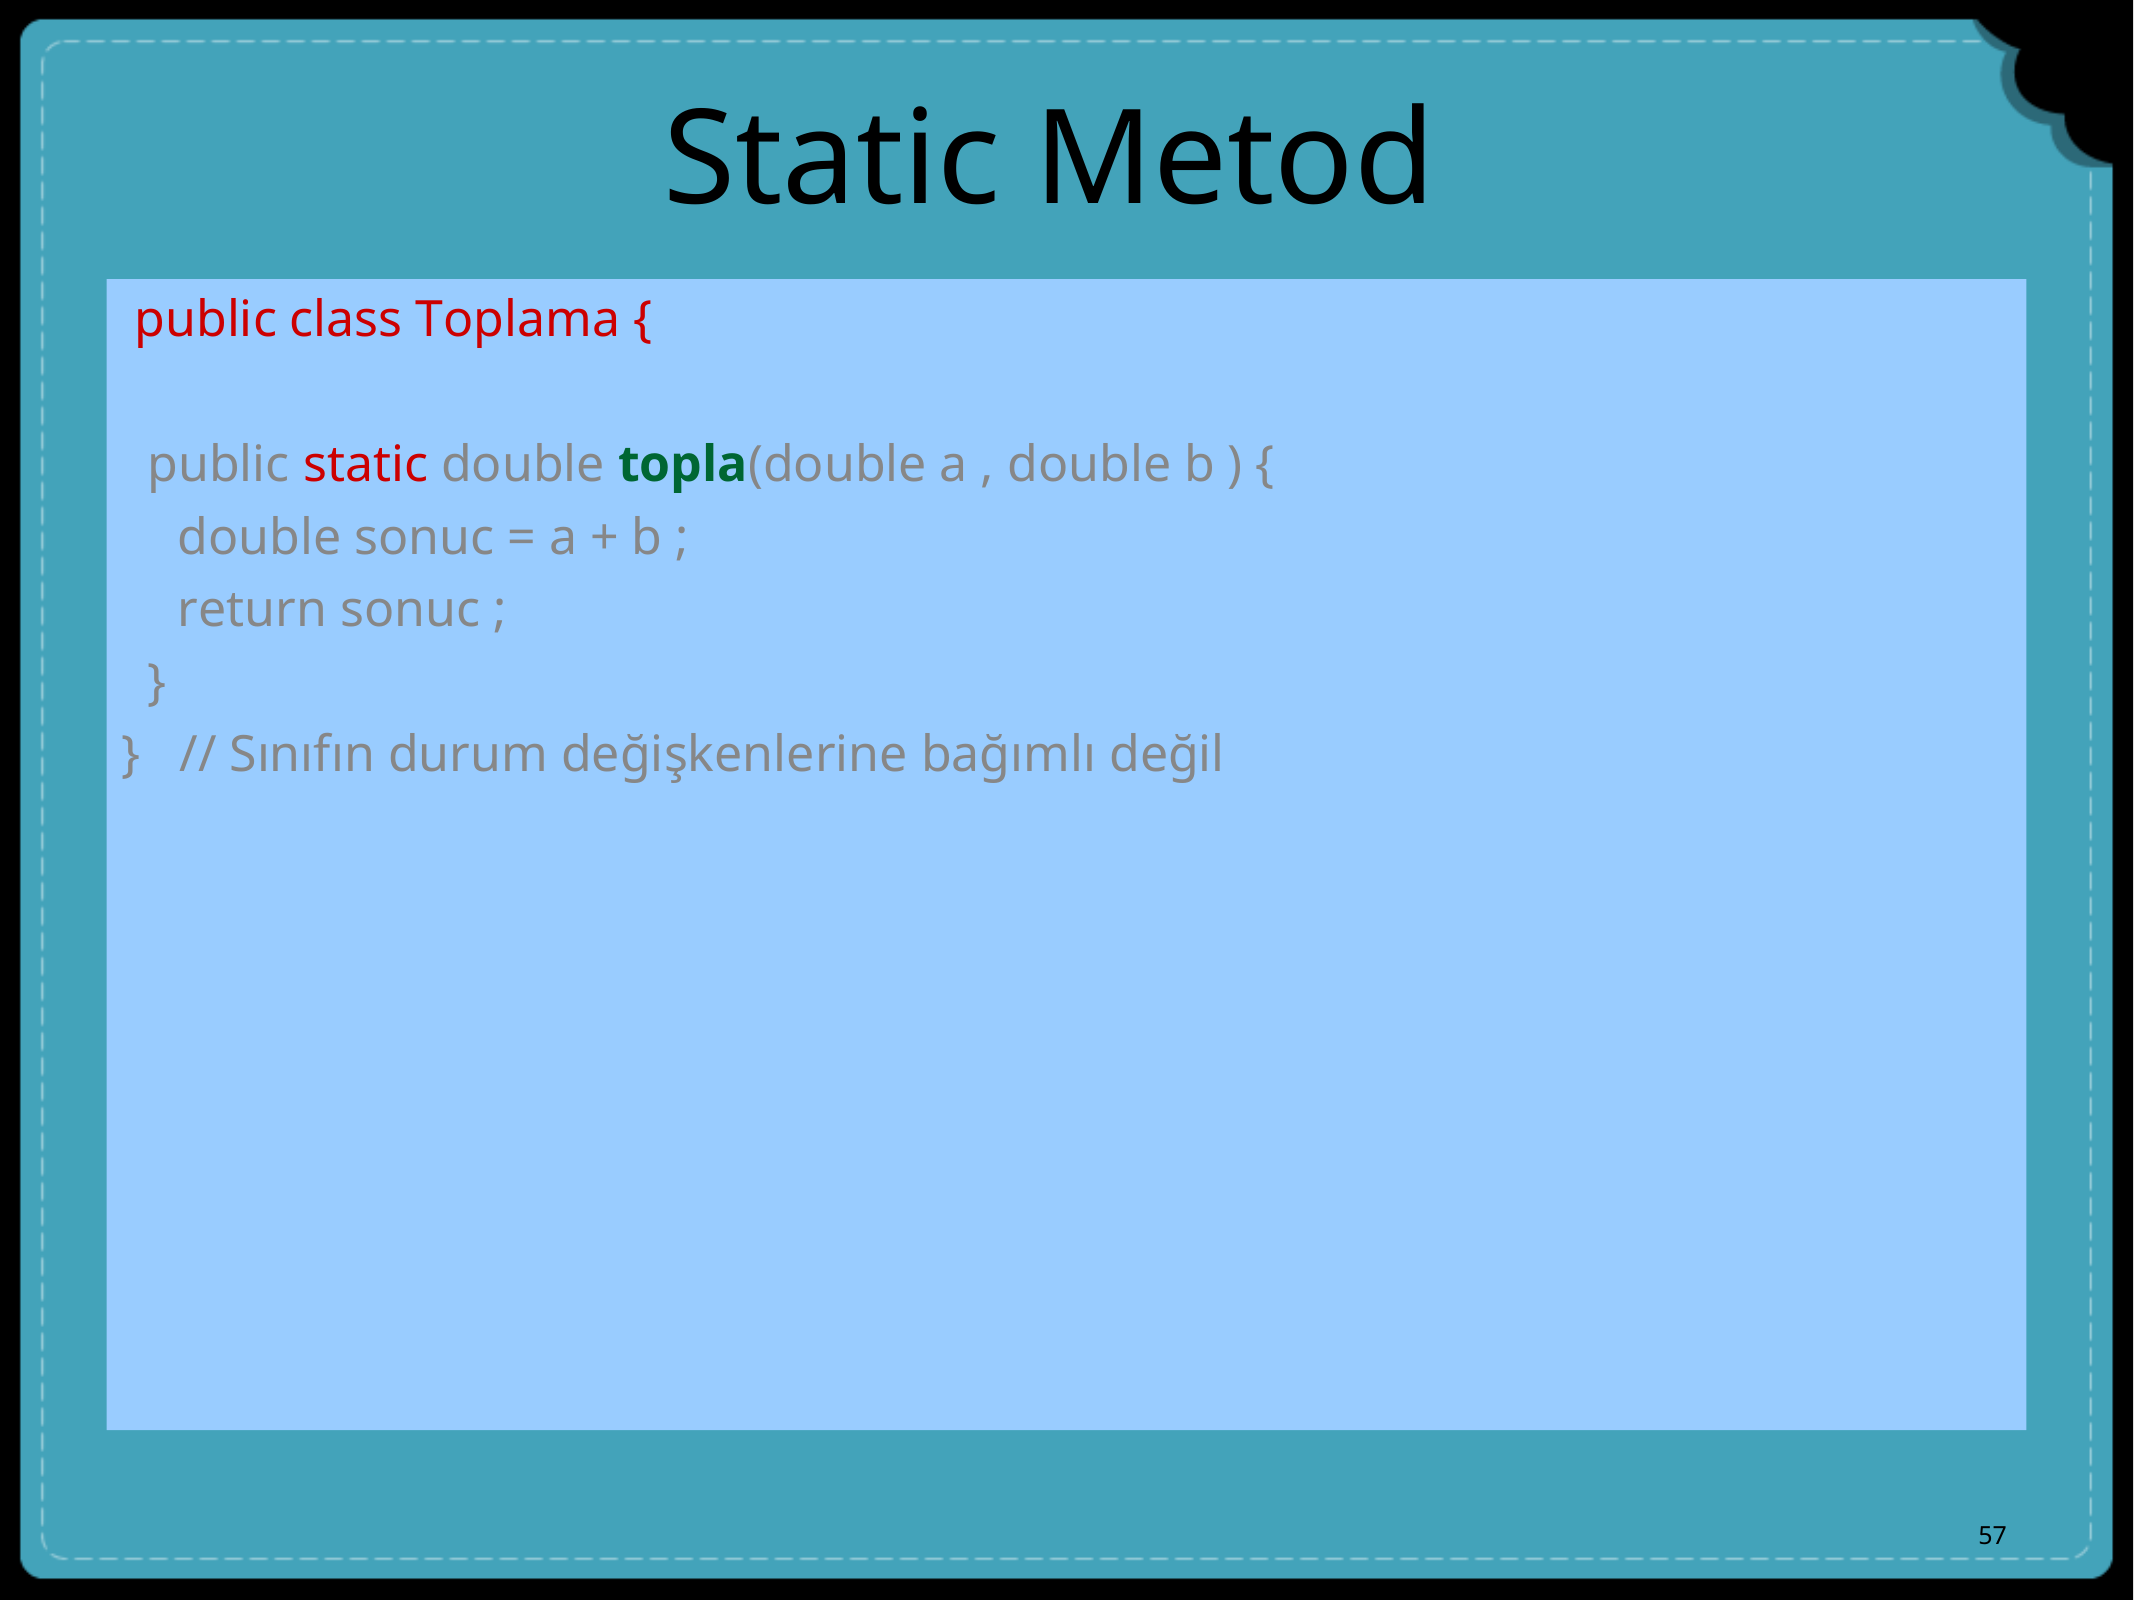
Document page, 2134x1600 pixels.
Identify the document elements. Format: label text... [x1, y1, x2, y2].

picture [0, 0, 2134, 1600]
title Static Metod [106, 64, 2027, 279]
list public class Toplama { public static double topla(double a , double b ) { double sonuc = a + b ; return sonuc ; } } // Sınıfın durum değişkenlerine bağımlı değil [106, 279, 2027, 1431]
